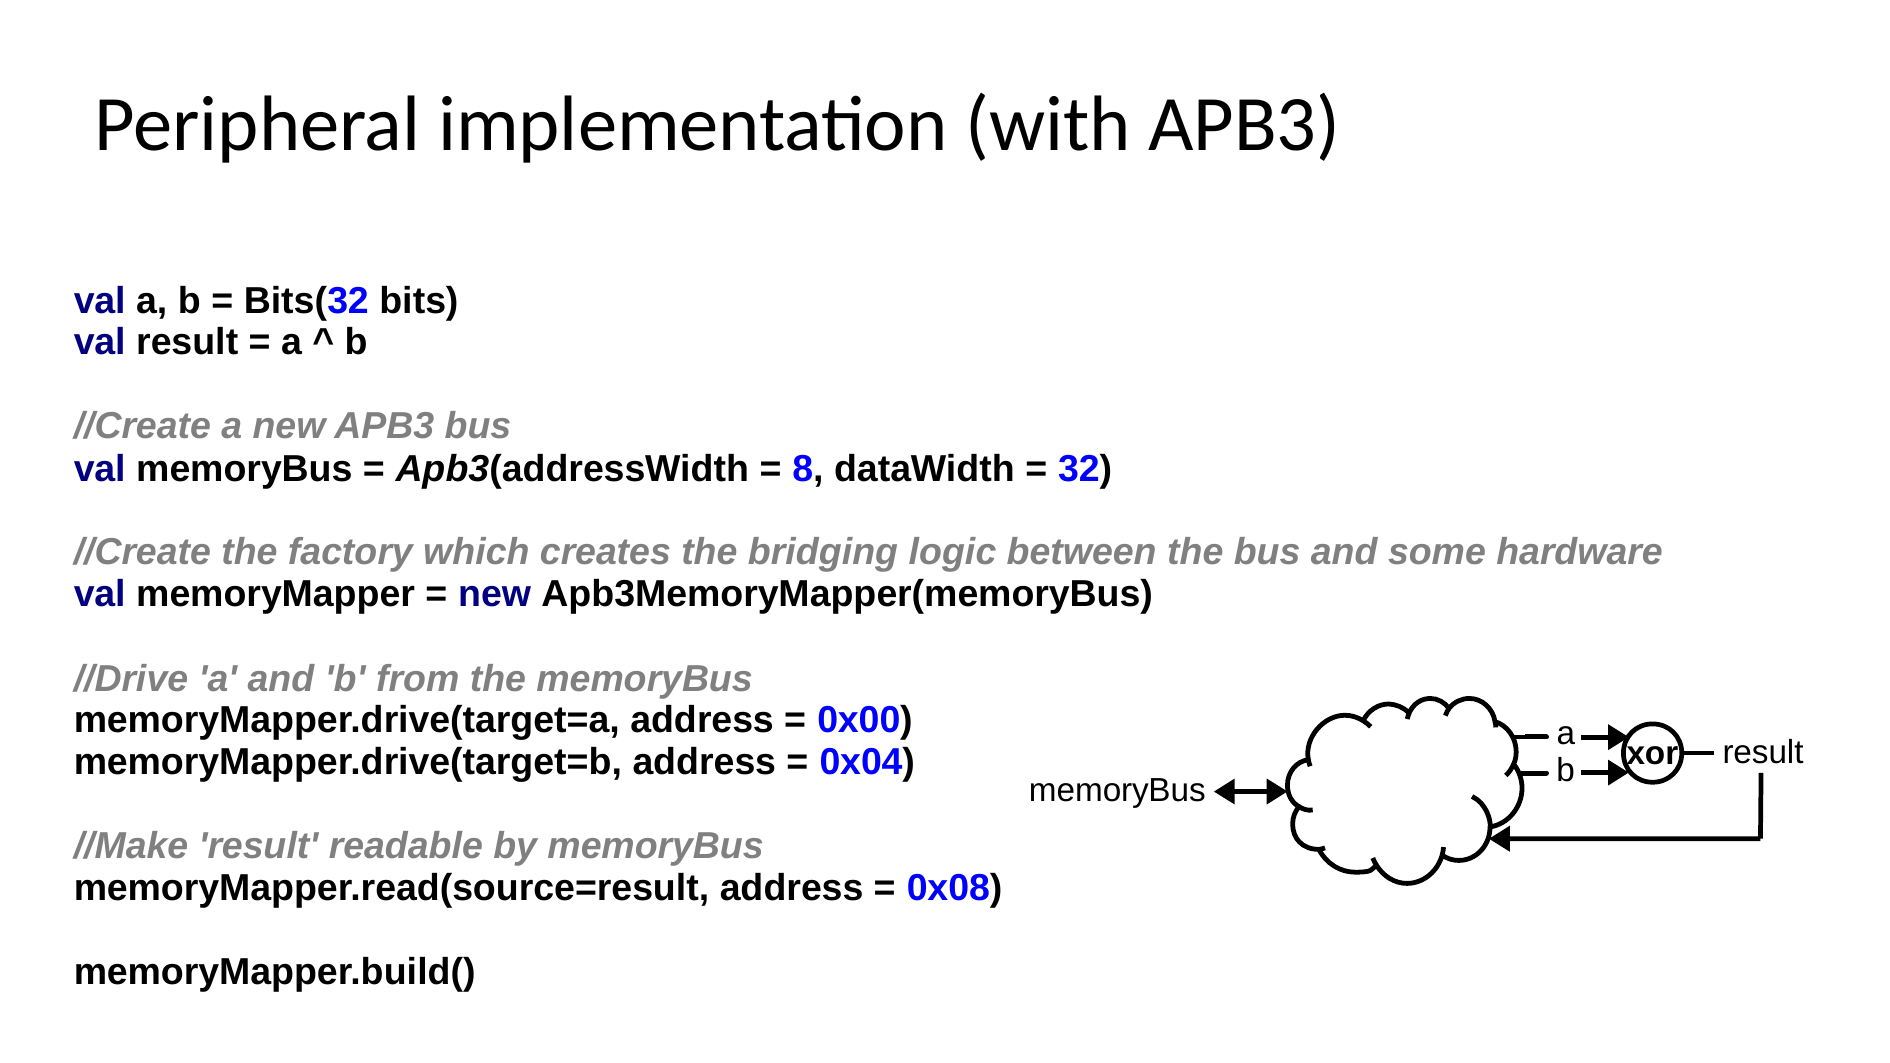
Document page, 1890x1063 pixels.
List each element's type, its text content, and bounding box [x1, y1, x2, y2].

text_box val a, b = Bits(32 bits) val result = a ^ b //Create a new APB3 bus val memoryBus = Apb3(addressWidth = 8, dataWidth = 32) //Create the factory which creates the bridging logic between the bus and some hardware val memoryMapper = new Apb3MemoryMapper(memoryBus) //Drive 'a' and 'b' from the memoryBus memoryMapper.drive(target=a, address = 0x00) memoryMapper.drive(target=b, address = 0x04) //Make 'result' readable by memoryBus memoryMapper.read(source=result, address = 0x08) memoryMapper.build() [59, 271, 1890, 1063]
picture [1014, 696, 1819, 886]
title Peripheral implementation (with APB3) [94, 42, 1796, 220]
